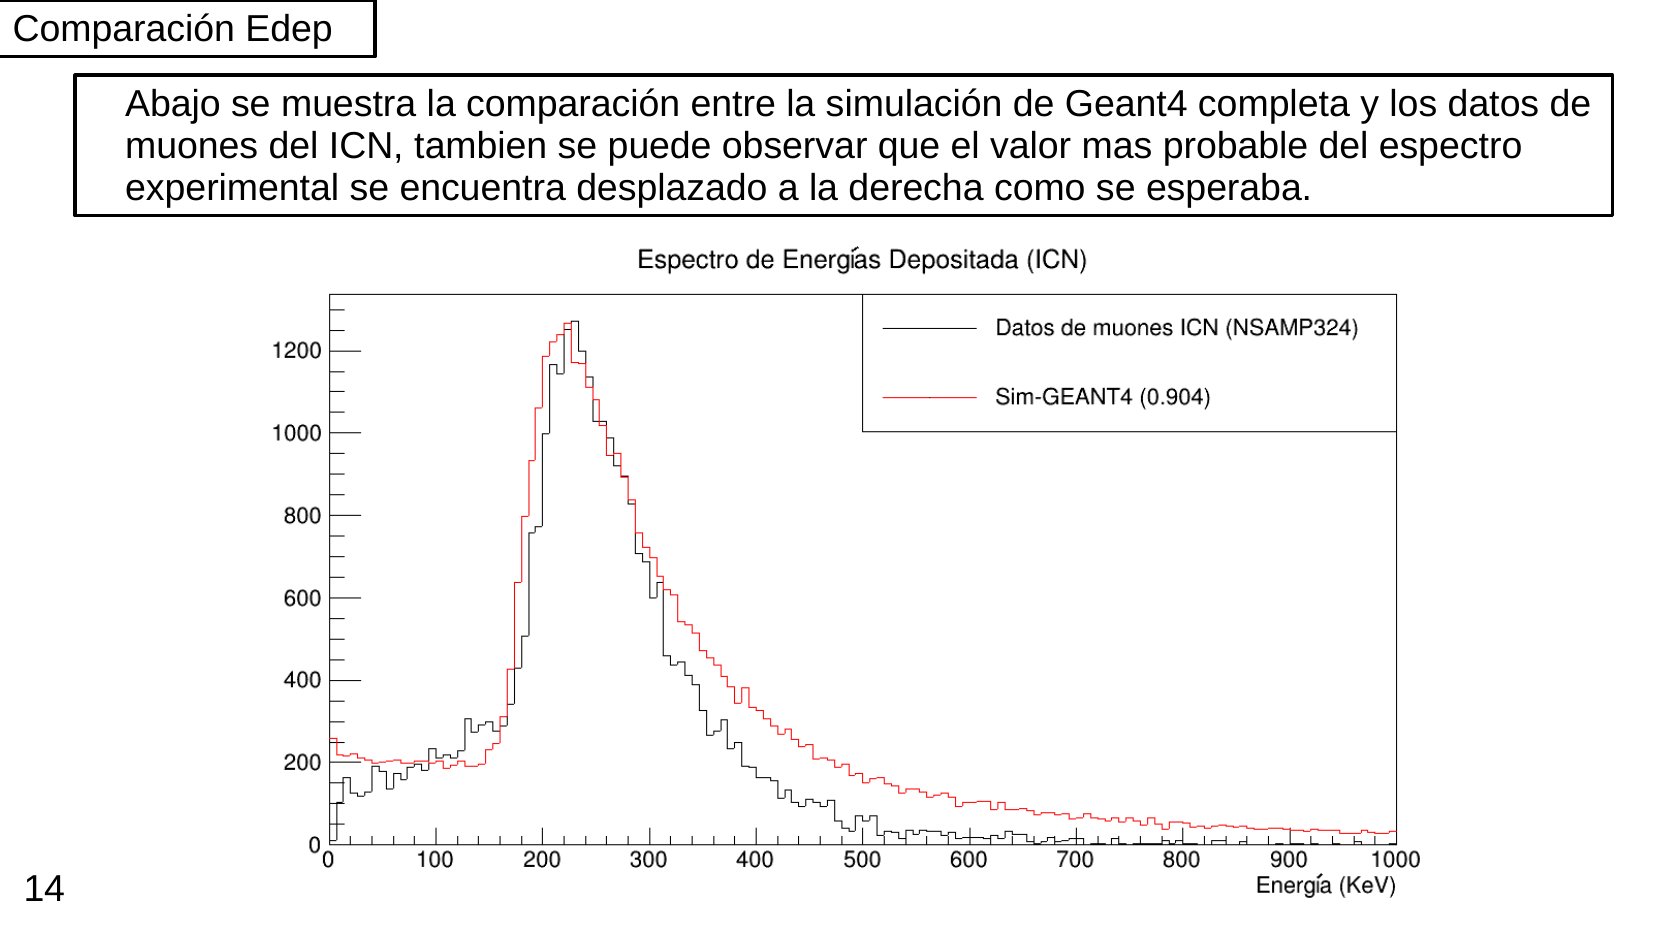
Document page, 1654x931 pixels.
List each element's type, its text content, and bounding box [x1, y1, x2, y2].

picture [262, 234, 1426, 901]
text_box <number> [8, 860, 638, 931]
text_box Abajo se muestra la comparación entre la simulación de Geant4 completa y los datos de muones del ICN, tambien se puede observar que el valor mas probable del espectro experimental se encuentra desplazado a la derecha como se esperaba. [75, 75, 1613, 216]
text_box Comparación Edep [0, 0, 376, 57]
